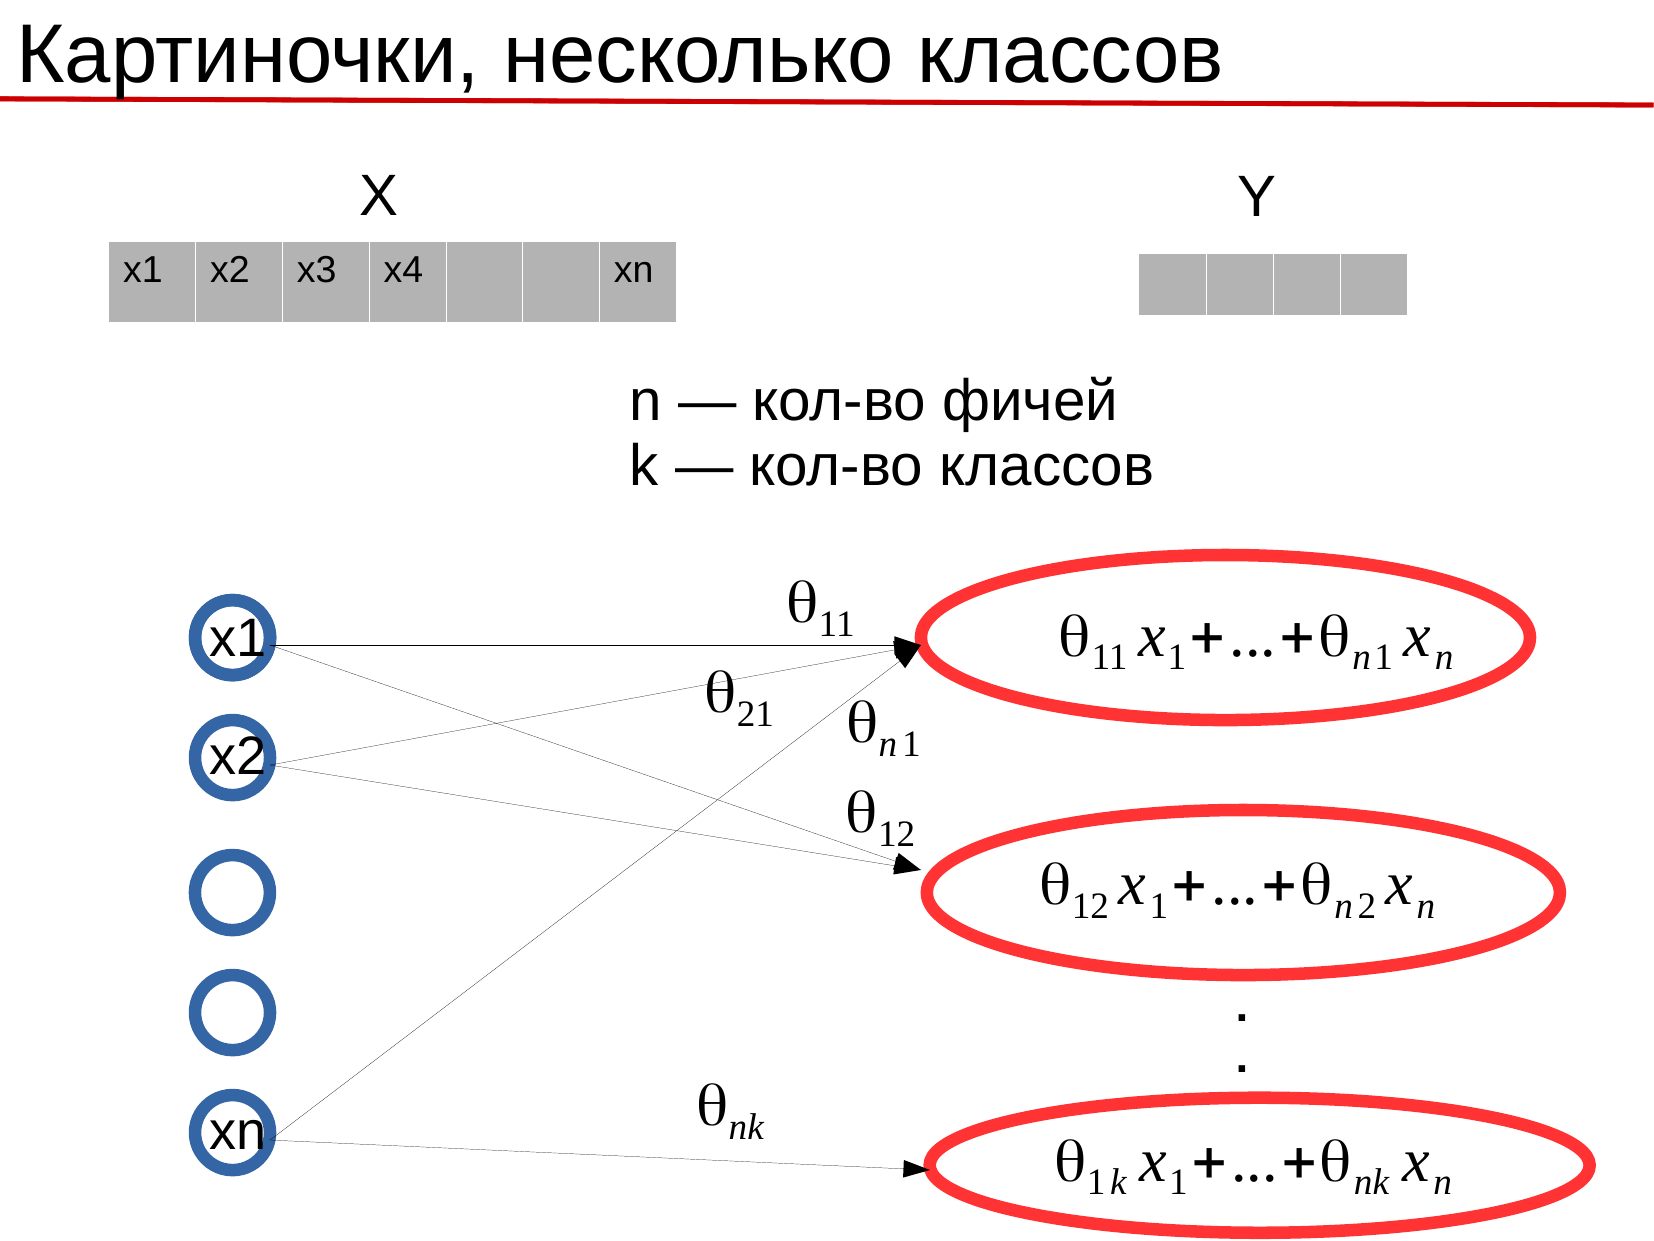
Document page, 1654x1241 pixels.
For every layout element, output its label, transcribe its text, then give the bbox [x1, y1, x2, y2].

chart [839, 787, 921, 856]
text_box Картиночки, несколько классов [1, 0, 1411, 202]
chart [690, 1080, 773, 1148]
chart [698, 667, 781, 736]
text_box . . [1220, 972, 1431, 1090]
chart [840, 697, 927, 766]
table_header x2 [196, 242, 282, 322]
chart [1052, 600, 1460, 679]
table_header [1207, 254, 1273, 315]
table_header [523, 242, 599, 322]
text_box x1 [195, 599, 310, 718]
chart [780, 577, 861, 646]
text_box X [345, 155, 481, 236]
text_box Y [1222, 156, 1358, 237]
table_header [1341, 254, 1407, 315]
table_header x3 [283, 242, 369, 322]
table_header x1 [109, 242, 195, 322]
text_box n — кол-во фичей k — кол-во классов [615, 360, 1186, 505]
table_header [1139, 254, 1206, 315]
chart [1033, 848, 1442, 927]
table_header [1274, 254, 1340, 315]
table_header x4 [370, 242, 446, 322]
table_header xn [600, 242, 676, 322]
table_header [447, 242, 522, 322]
text_box xn [195, 1093, 310, 1231]
text_box x2 [195, 718, 310, 856]
chart [1048, 1125, 1458, 1204]
